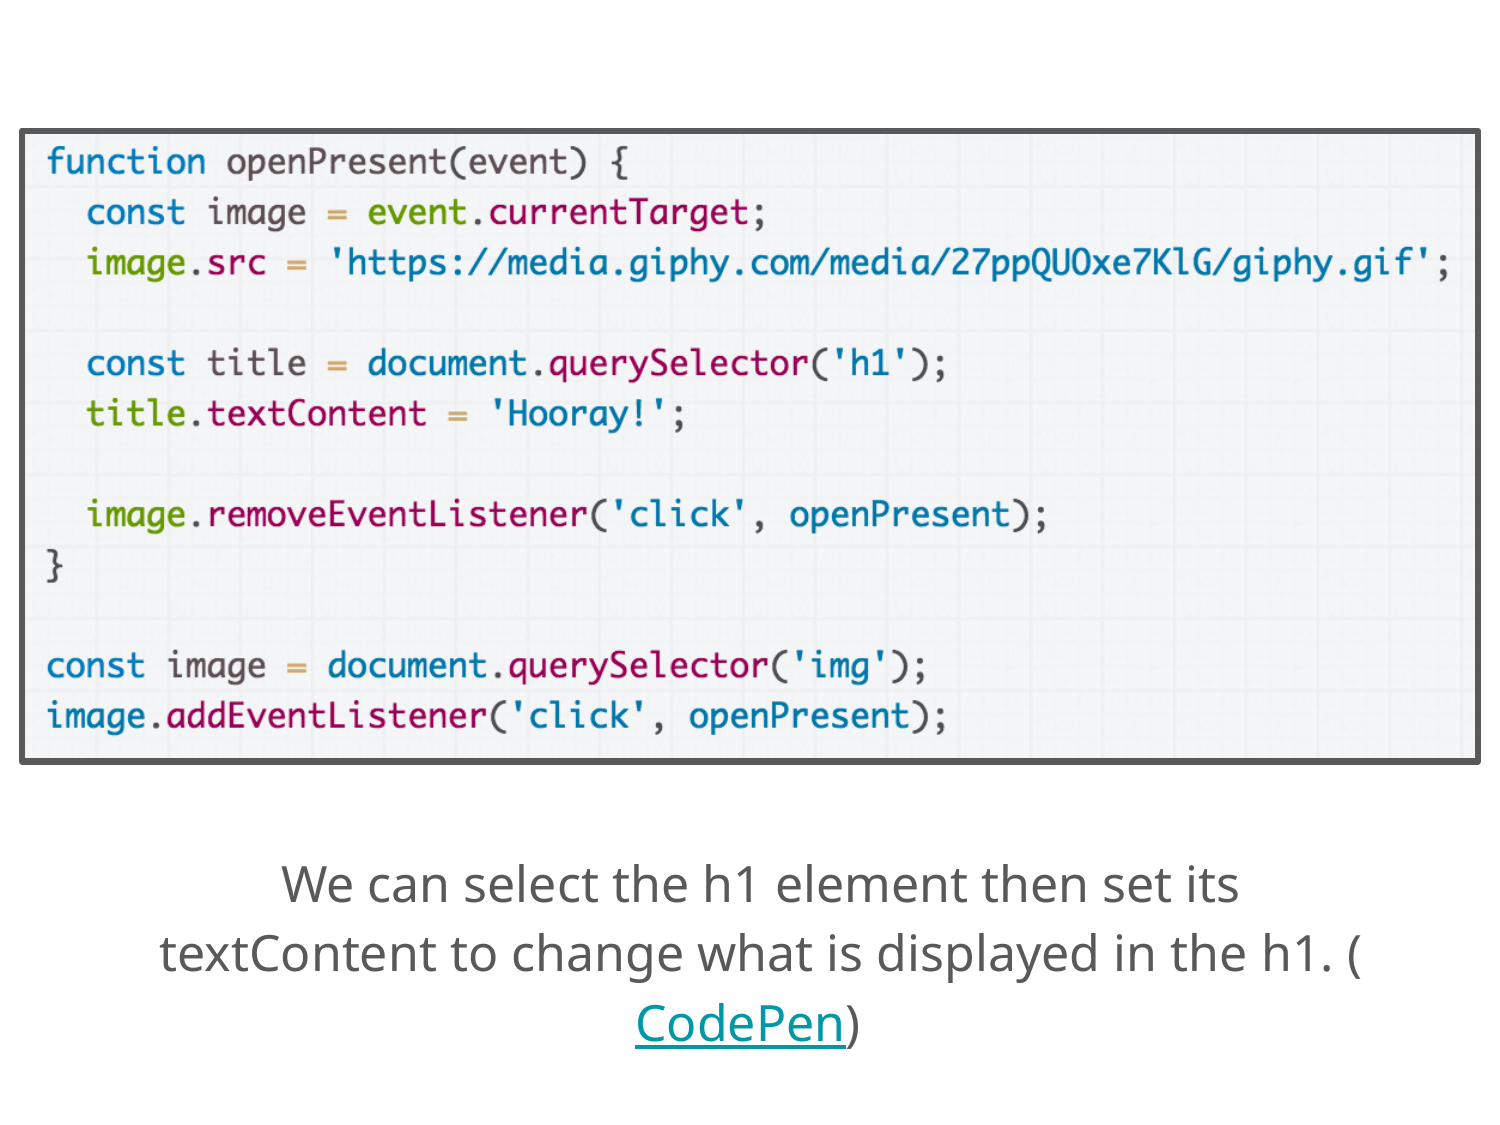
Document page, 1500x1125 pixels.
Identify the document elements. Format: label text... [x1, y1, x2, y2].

list We can select the h1 element then set its textContent to change what is displayed in the h1. (CodePen) [139, 828, 1383, 971]
picture [24, 133, 1475, 759]
